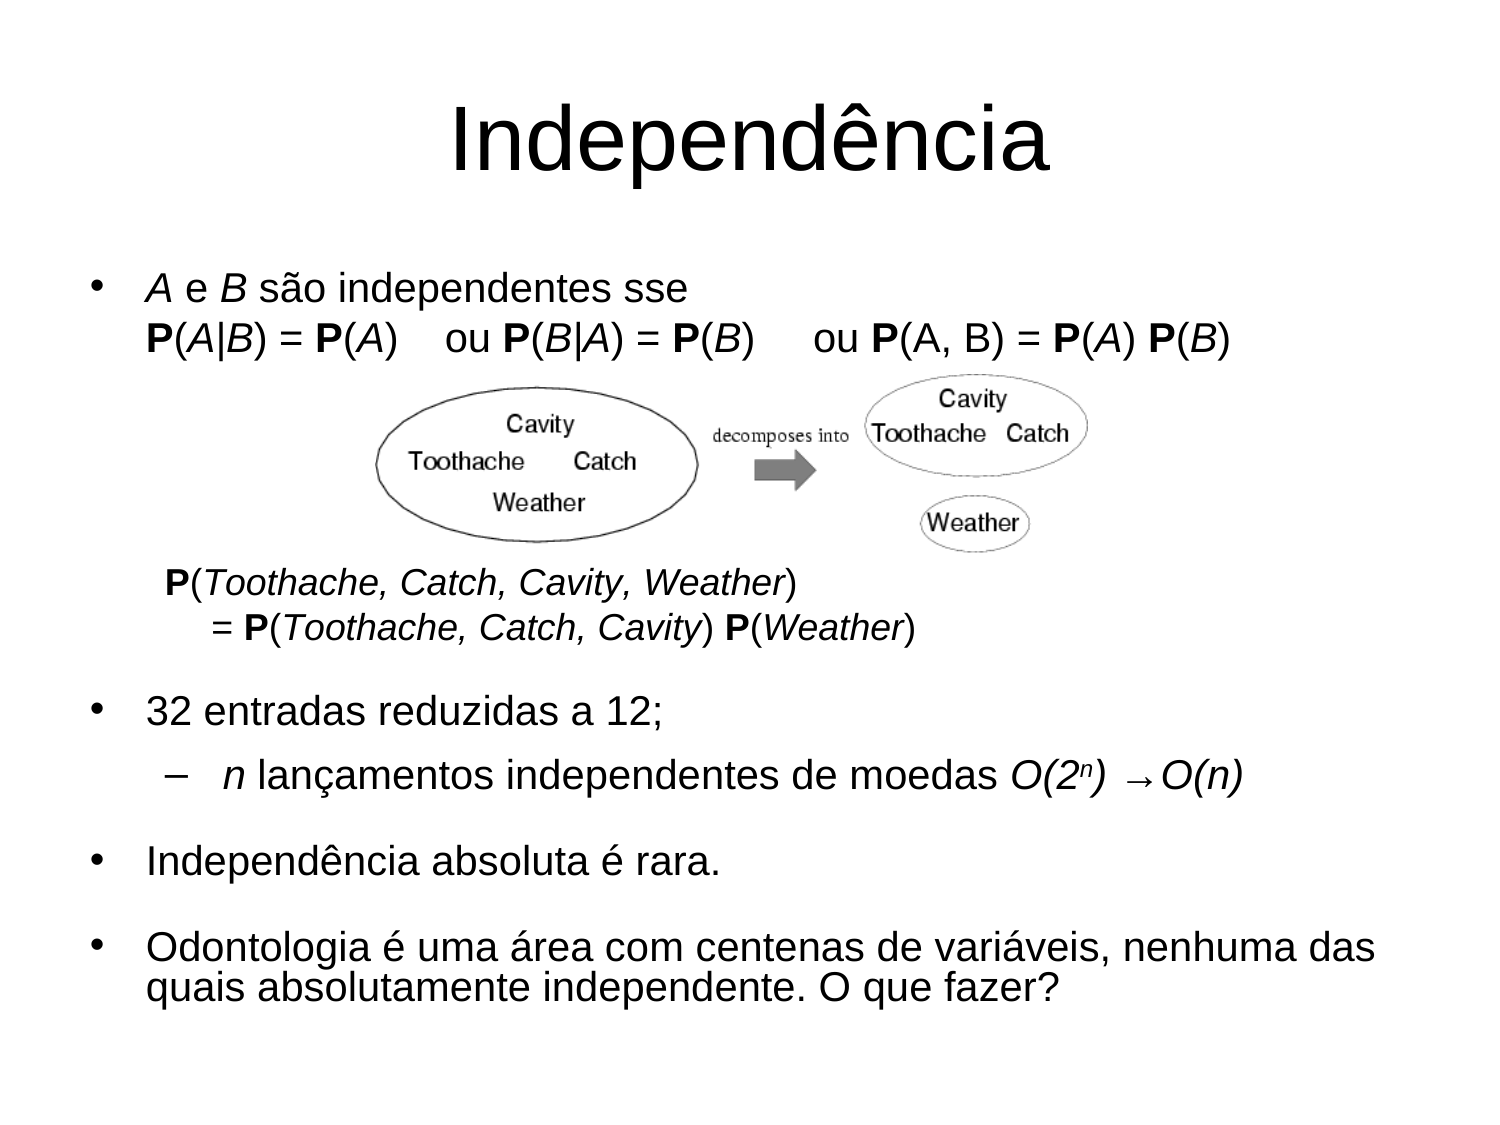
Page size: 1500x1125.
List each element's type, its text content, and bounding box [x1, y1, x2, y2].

list A e B são independentes sse P(A|B) = P(A) ou P(B|A) = P(B) ou P(A, B) = P(A) P(B) P(Toothache, Catch, Cavity, Weather) = P(Toothache, Catch, Cavity) P(Weather) 32 entradas reduzidas a 12; n lançamentos independentes de moedas O(2n) →O(n) Independência absoluta é rara. Odontologia é uma área com centenas de variáveis, nenhuma das quais absolutamente independente. O que fazer? [75, 262, 1426, 1110]
title Independência [75, 45, 1426, 233]
picture [375, 374, 1088, 554]
